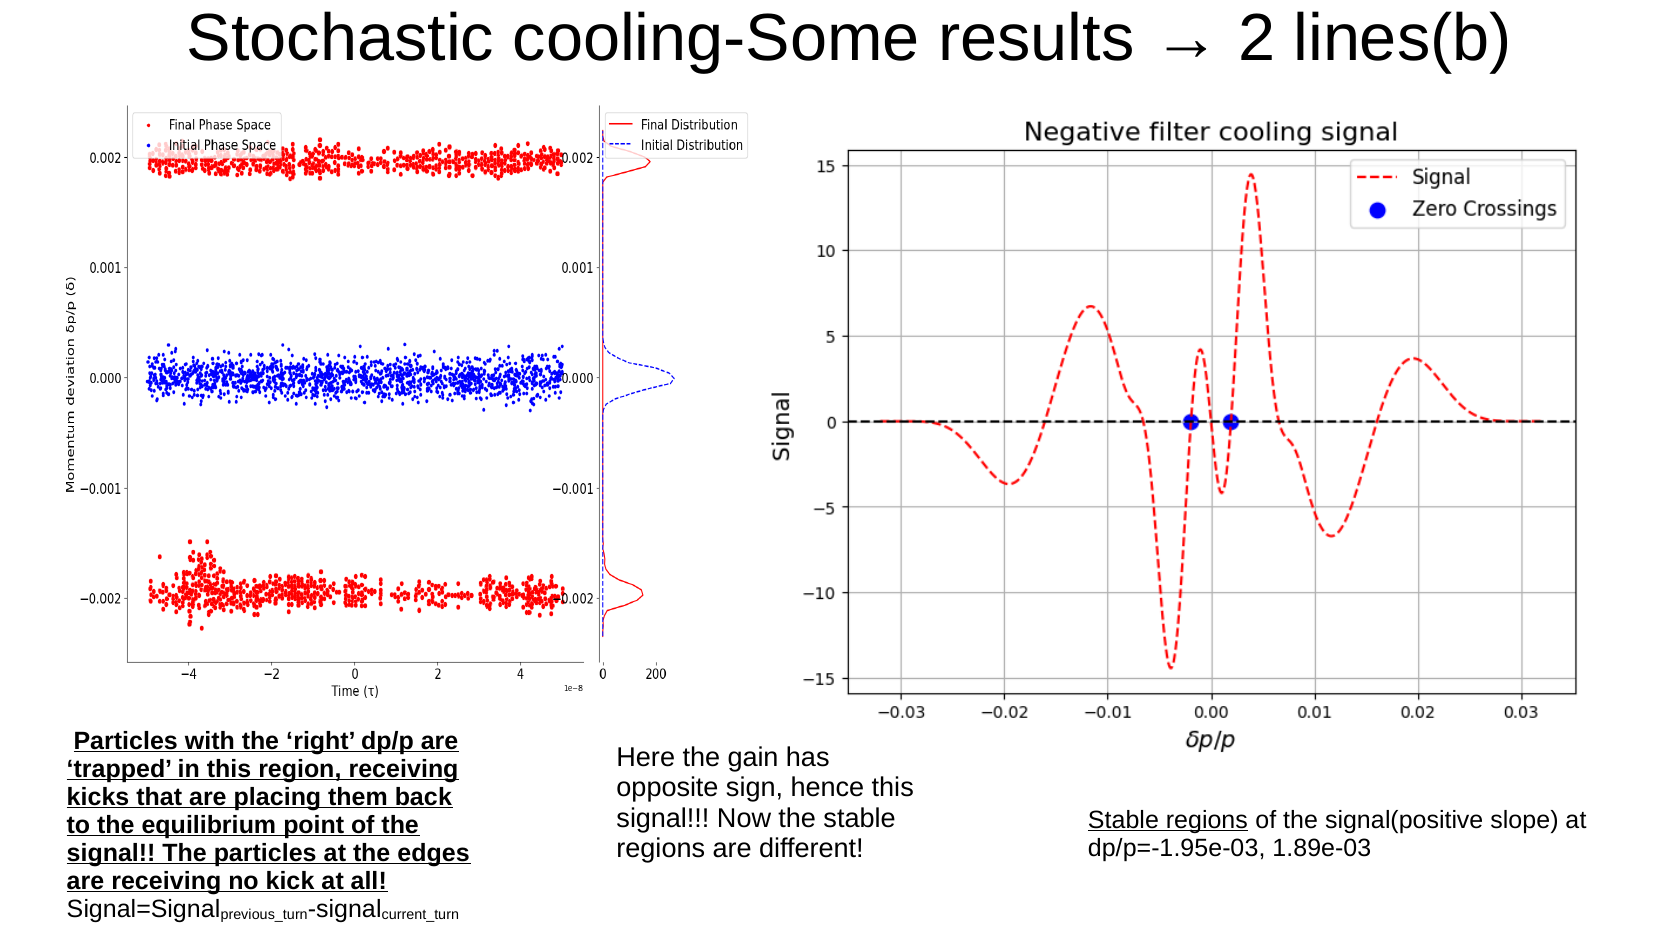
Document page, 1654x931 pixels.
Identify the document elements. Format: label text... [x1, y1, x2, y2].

text_box Here the gain has opposite sign, hence this signal!!! Now the stable regions are different! [601, 734, 934, 889]
text_box Particles with the ‘right’ dp/p are ‘trapped’ in this region, receiving kicks that are placing them back to the equilibrium point of the signal!! The particles at the edges are receiving no kick at all! Signal=Signalprevious_turn-signalcurrent_turn [51, 719, 498, 931]
picture [761, 110, 1586, 765]
title Stochastic cooling-Some results → 2 lines(b) [105, 0, 1595, 75]
picture [61, 74, 752, 704]
text_box Stable regions of the signal(positive slope) at dp/p=-1.95e-03, 1.89e-03 [1073, 798, 1603, 869]
